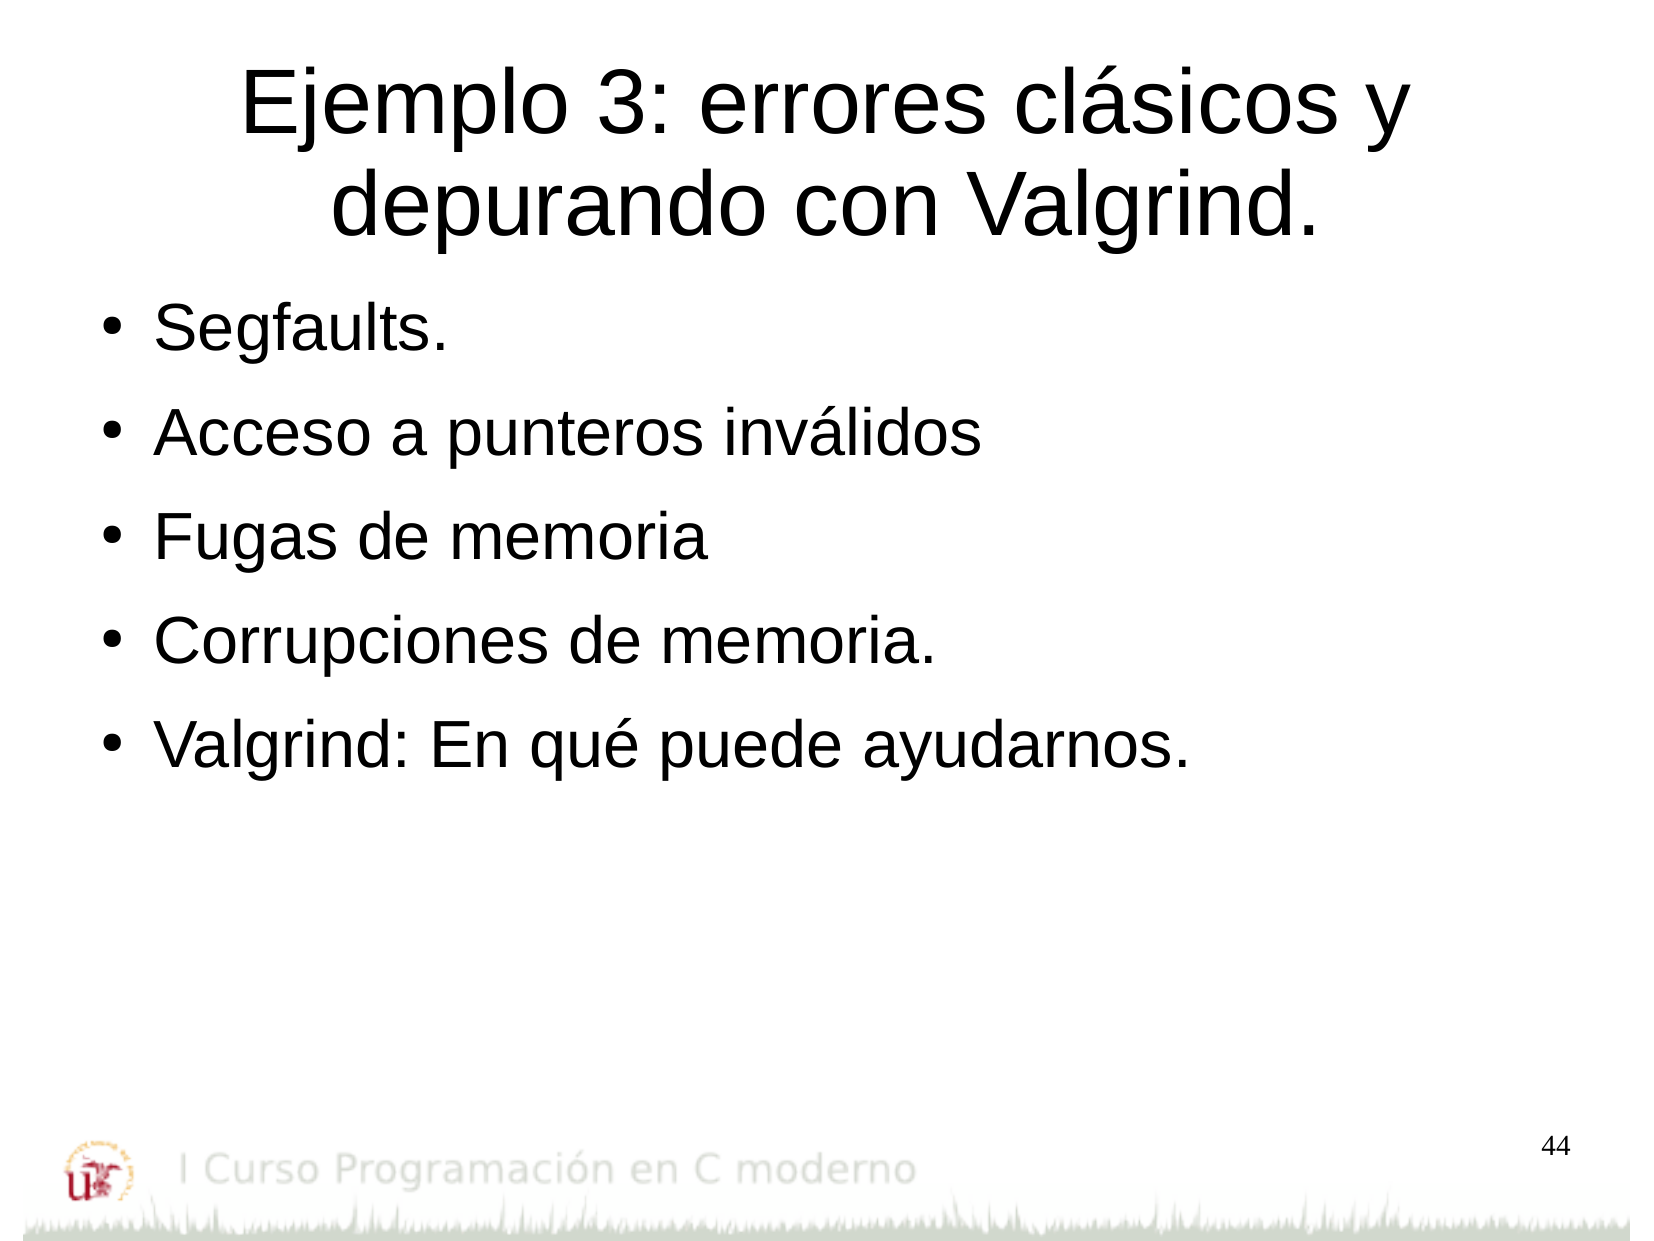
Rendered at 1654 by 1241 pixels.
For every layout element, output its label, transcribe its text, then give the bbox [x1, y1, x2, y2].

picture [23, 1136, 1630, 1241]
list Segfaults. Acceso a punteros inválidos Fugas de memoria Corrupciones de memoria. Valgrind: En qué puede ayudarnos. [82, 290, 1538, 1010]
title Ejemplo 3: errores clásicos y depurando con Valgrind. [82, 49, 1571, 257]
